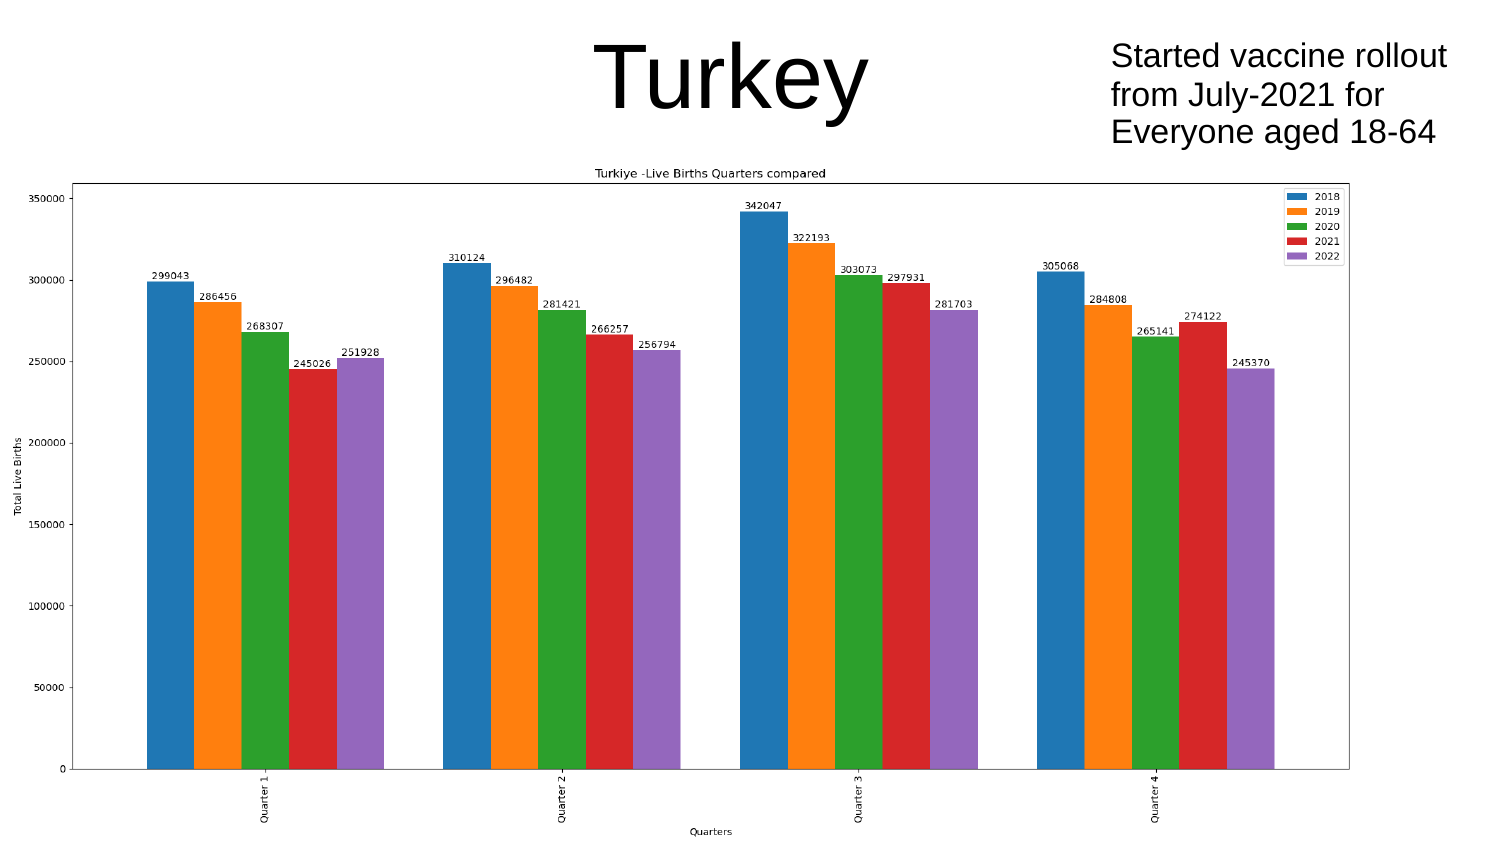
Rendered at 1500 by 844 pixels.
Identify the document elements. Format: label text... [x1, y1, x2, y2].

picture [3, 158, 1359, 844]
title Turkey [67, 6, 1418, 148]
text_box Started vaccine rollout from July-2021 for Everyone aged 18-64 [1096, 29, 1477, 159]
